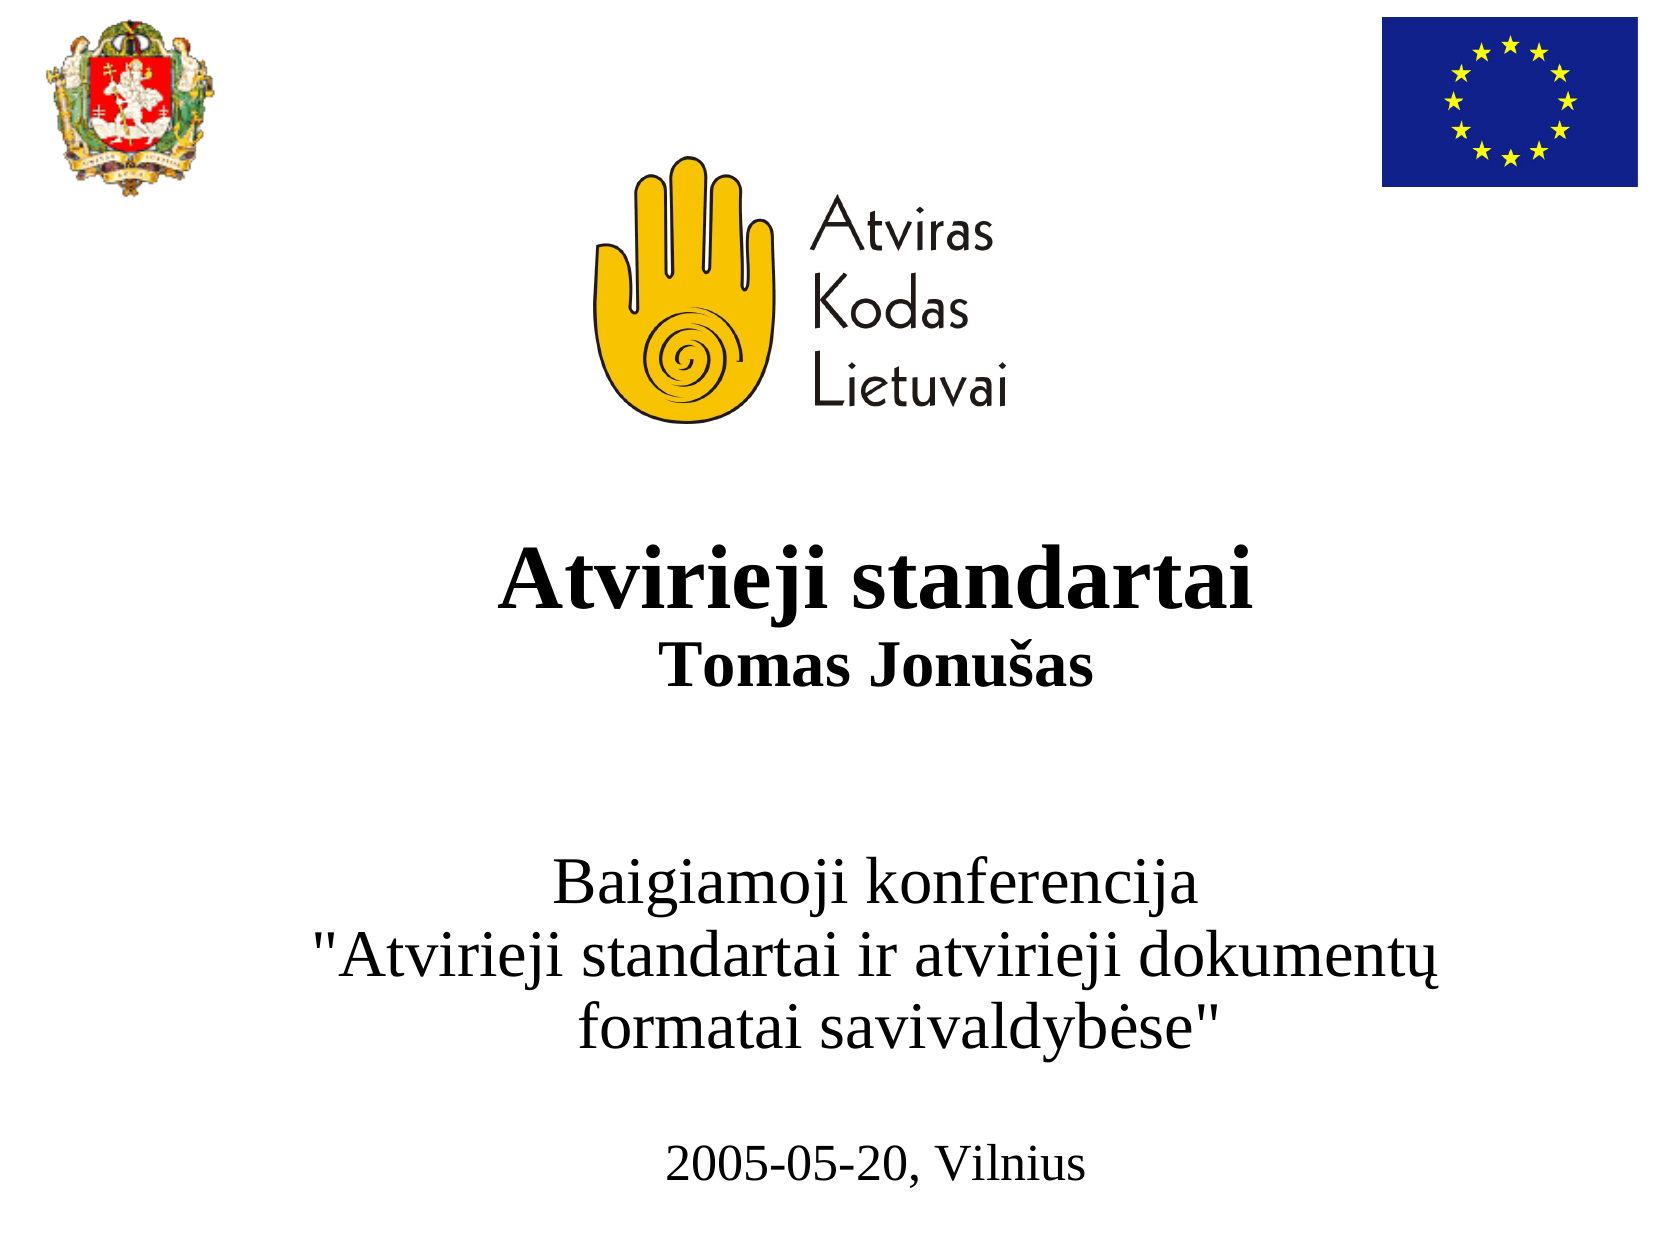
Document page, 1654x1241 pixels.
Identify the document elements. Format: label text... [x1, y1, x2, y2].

picture [1382, 17, 1638, 187]
picture [0, 16, 271, 199]
subtitle Atvirieji standartai Tomas Jonušas Baigiamoji konferencija "Atvirieji standartai ir atvirieji dokumentų formatai savivaldybėse" 2005-05-20, Vilnius [133, 527, 1546, 1194]
picture [593, 156, 1006, 424]
